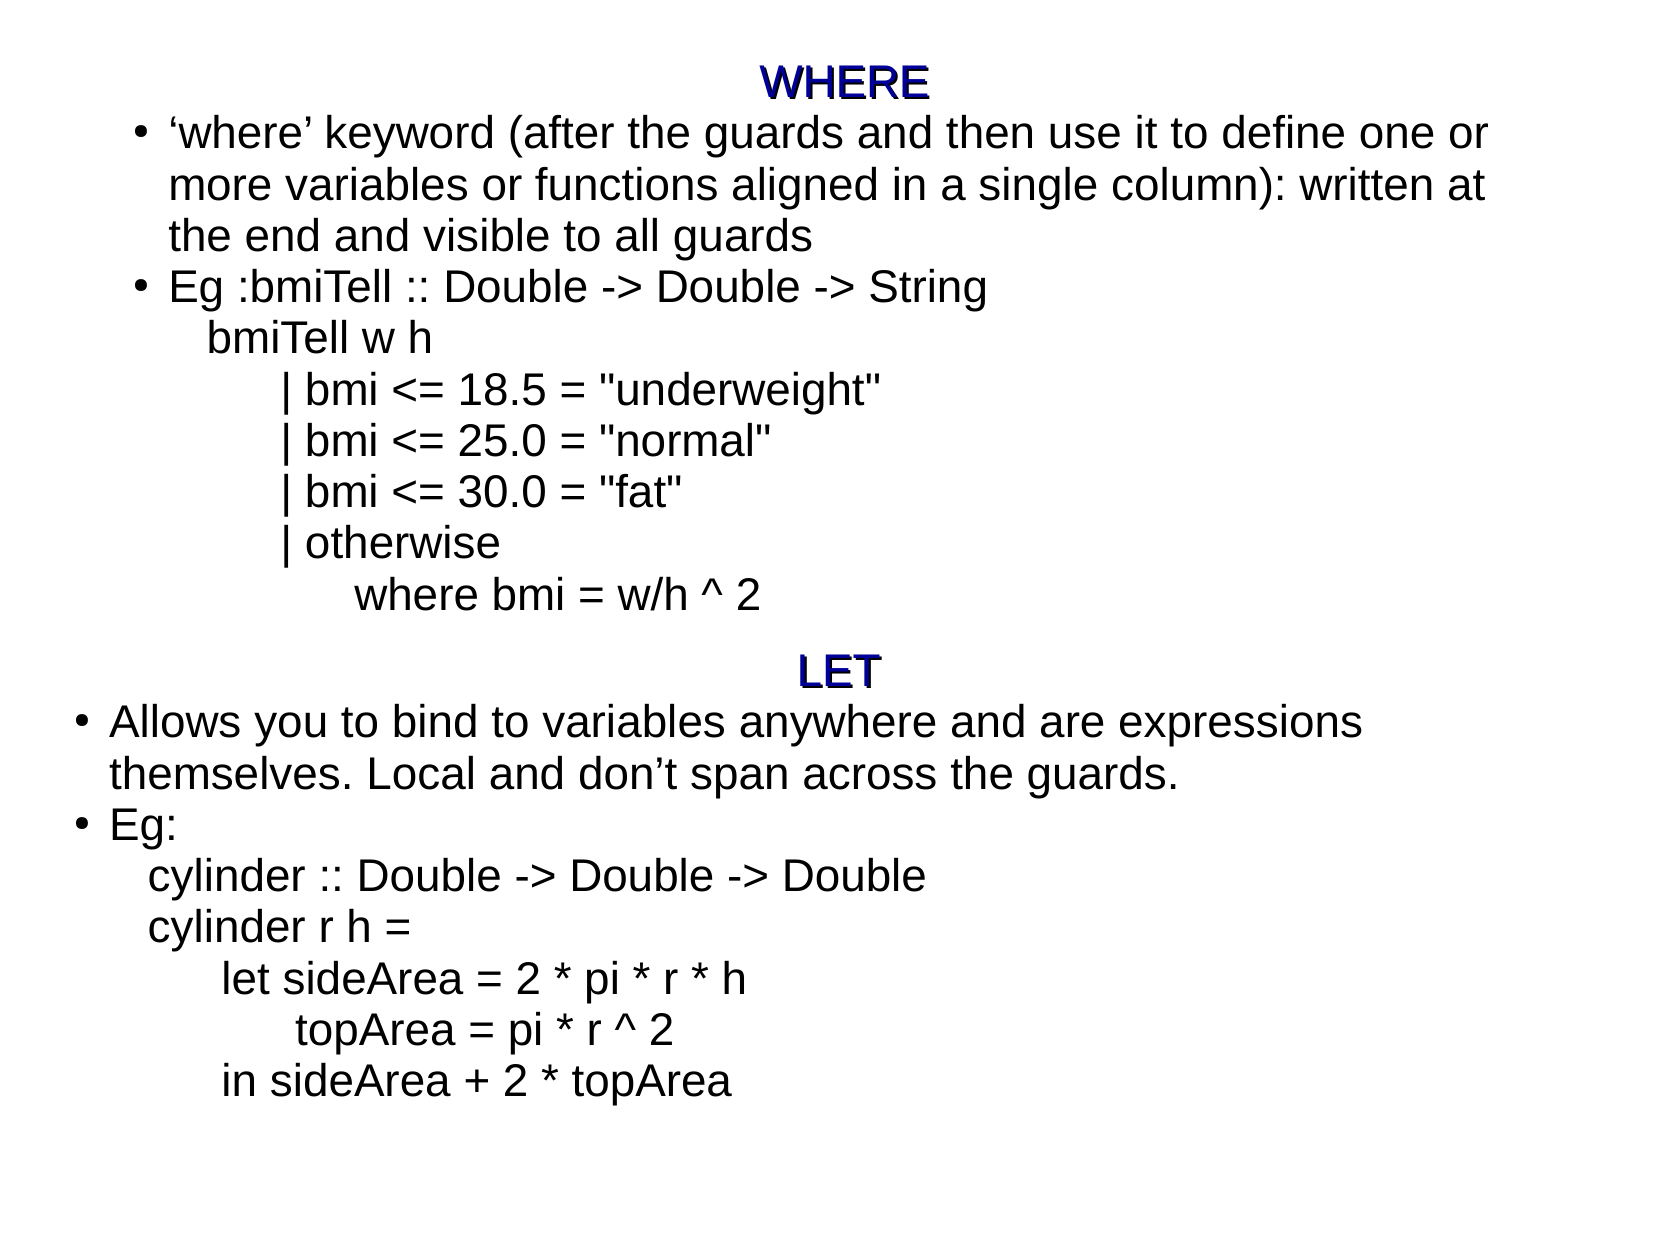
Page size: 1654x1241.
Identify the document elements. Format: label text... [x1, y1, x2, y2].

text_box WHERE ‘where’ keyword (after the guards and then use it to define one or more variables or functions aligned in a single column): written at the end and visible to all guards Eg :bmiTell :: Double -> Double -> String bmiTell w h | bmi <= 18.5 = "underweight" | bmi <= 25.0 = "normal" | bmi <= 30.0 = "fat" | otherwise where bmi = w/h ^ 2 [118, 48, 1571, 628]
text_box LET Allows you to bind to variables anywhere and are expressions themselves. Local and don’t span across the guards. Eg: cylinder :: Double -> Double -> Double cylinder r h = let sideArea = 2 * pi * r * h topArea = pi * r ^ 2 in sideArea + 2 * topArea [59, 637, 1619, 1241]
